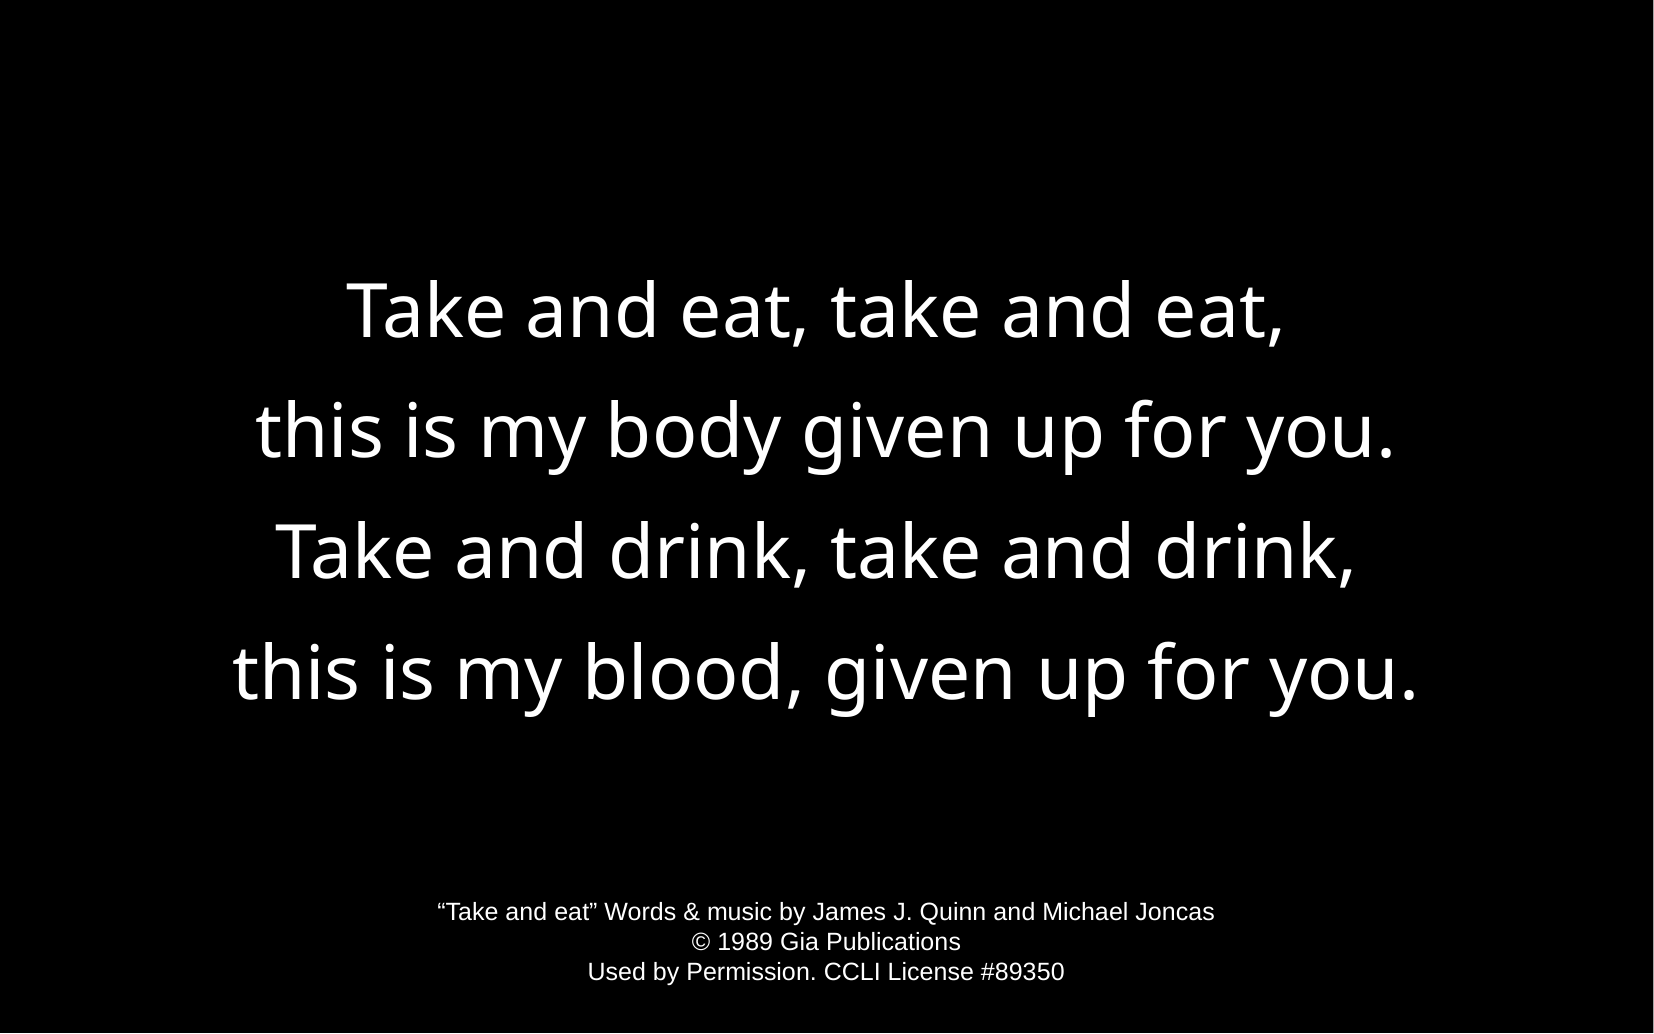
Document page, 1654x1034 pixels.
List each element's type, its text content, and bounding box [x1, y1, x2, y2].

text_box “Take and eat” Words & music by James J. Quinn and Michael Joncas © 1989 Gia Publications Used by Permission. CCLI License #89350 [35, 887, 1619, 993]
list Take and eat, take and eat, this is my body given up for you. Take and drink, take and drink, this is my blood, given up for you. [0, 255, 1653, 855]
